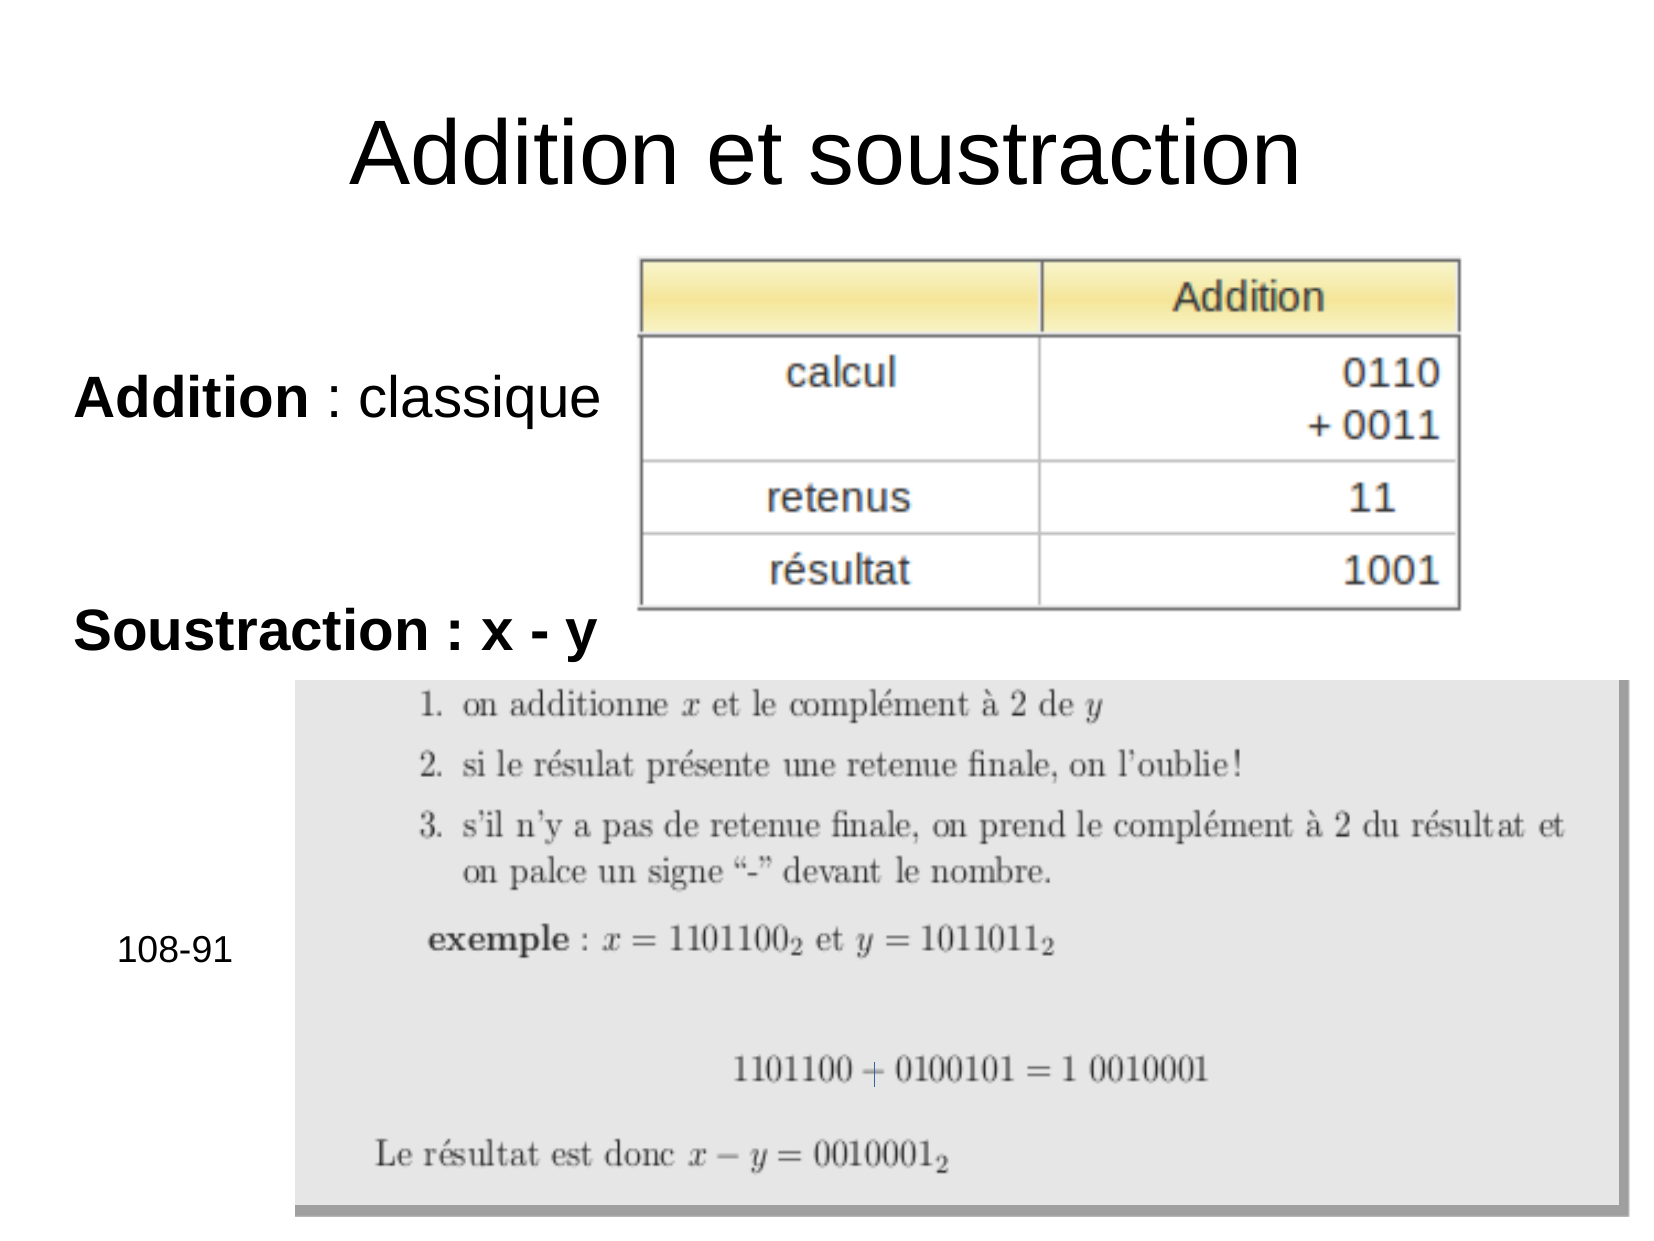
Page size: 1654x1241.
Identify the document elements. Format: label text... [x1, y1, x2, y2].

title Addition et soustraction [82, 49, 1571, 257]
text_box Addition : classique [59, 357, 618, 438]
picture [578, 228, 1511, 626]
text_box Soustraction : x - y [59, 590, 614, 671]
text_box 108-91 [102, 921, 249, 979]
picture [283, 668, 1619, 1205]
